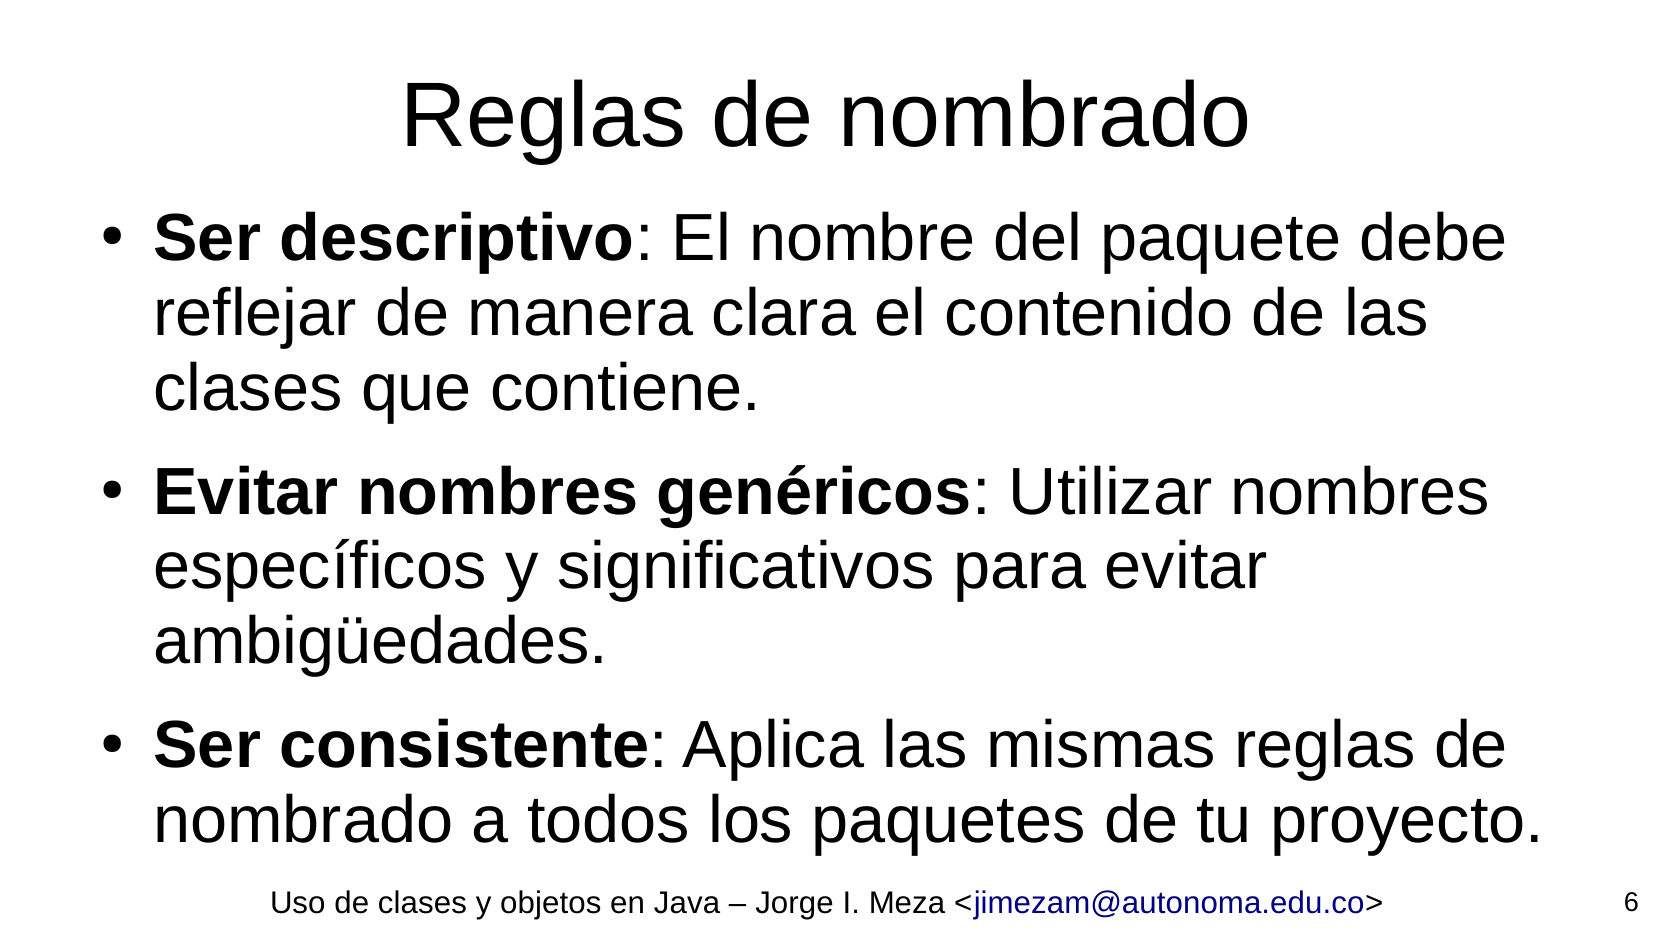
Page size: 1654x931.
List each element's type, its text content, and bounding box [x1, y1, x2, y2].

list Ser descriptivo: El nombre del paquete debe reflejar de manera clara el contenido de las clases que contiene. Evitar nombres genéricos: Utilizar nombres específicos y significativos para evitar ambigüedades. Ser consistente: Aplica las mismas reglas de nombrado a todos los paquetes de tu proyecto. [82, 199, 1571, 861]
title Reglas de nombrado [82, 37, 1571, 193]
